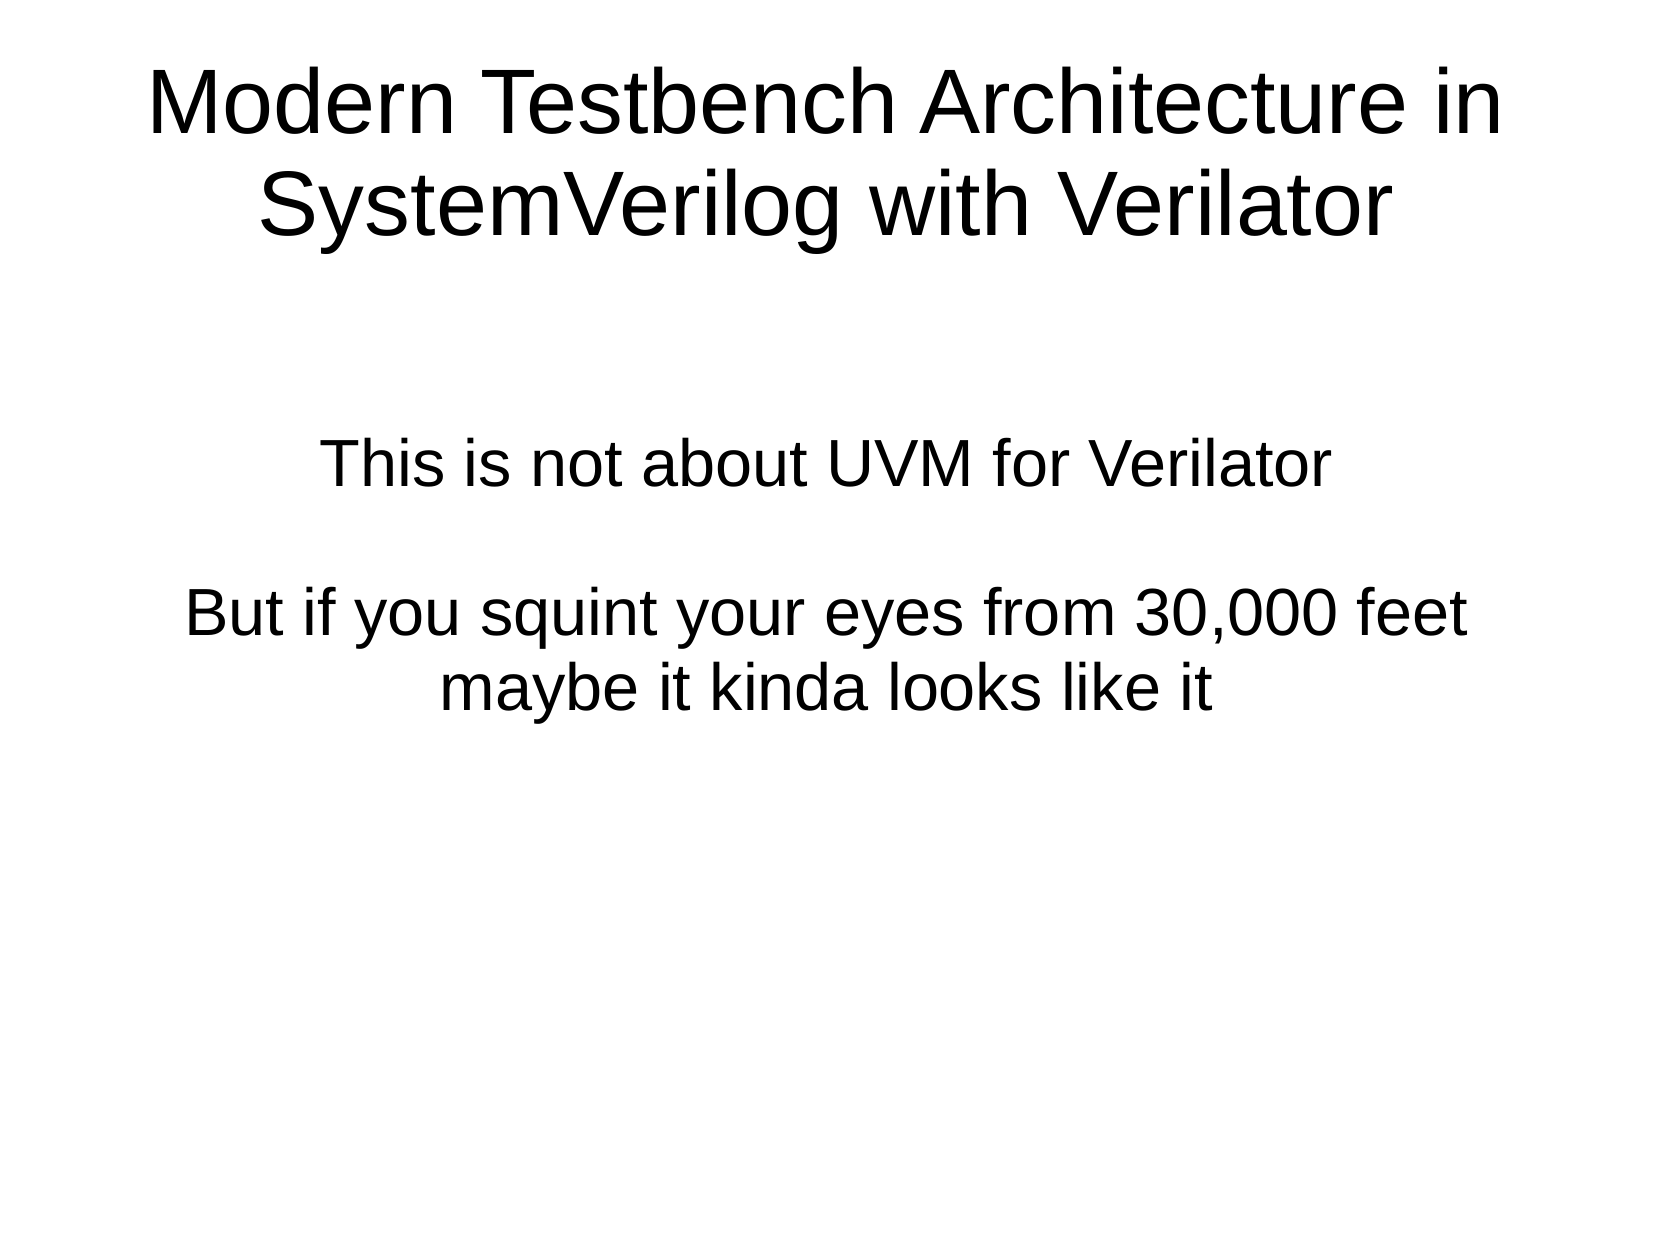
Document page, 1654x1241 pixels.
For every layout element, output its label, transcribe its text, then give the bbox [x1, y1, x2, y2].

title Modern Testbench Architecture in SystemVerilog with Verilator [82, 49, 1571, 257]
subtitle This is not about UVM for Verilator But if you squint your eyes from 30,000 feet maybe it kinda looks like it [82, 290, 1571, 1010]
